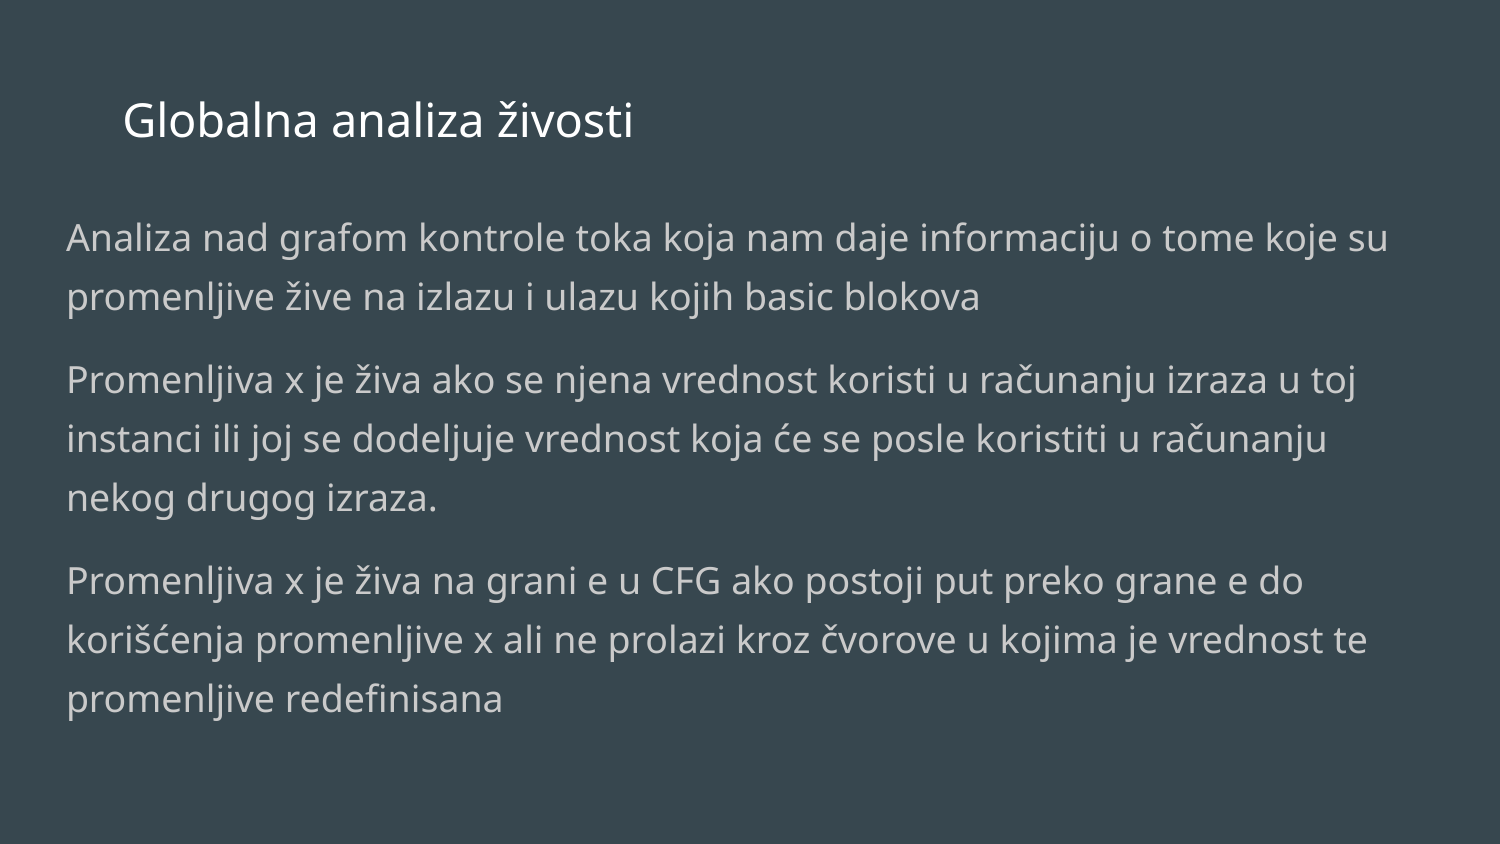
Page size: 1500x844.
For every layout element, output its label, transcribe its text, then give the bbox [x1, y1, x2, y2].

list Analiza nad grafom kontrole toka koja nam daje informaciju o tome koje su promenljive žive na izlazu i ulazu kojih basic blokova Promenljiva x je živa ako se njena vrednost koristi u računanju izraza u toj instanci ili joj se dodeljuje vrednost koja će se posle koristiti u računanju nekog drugog izraza. Promenljiva x je živa na grani e u CFG ako postoji put preko grane e do korišćenja promenljive x ali ne prolazi kroz čvorove u kojima je vrednost te promenljive redefinisana [51, 189, 1449, 750]
title Globalna analiza živosti [51, 72, 1449, 167]
